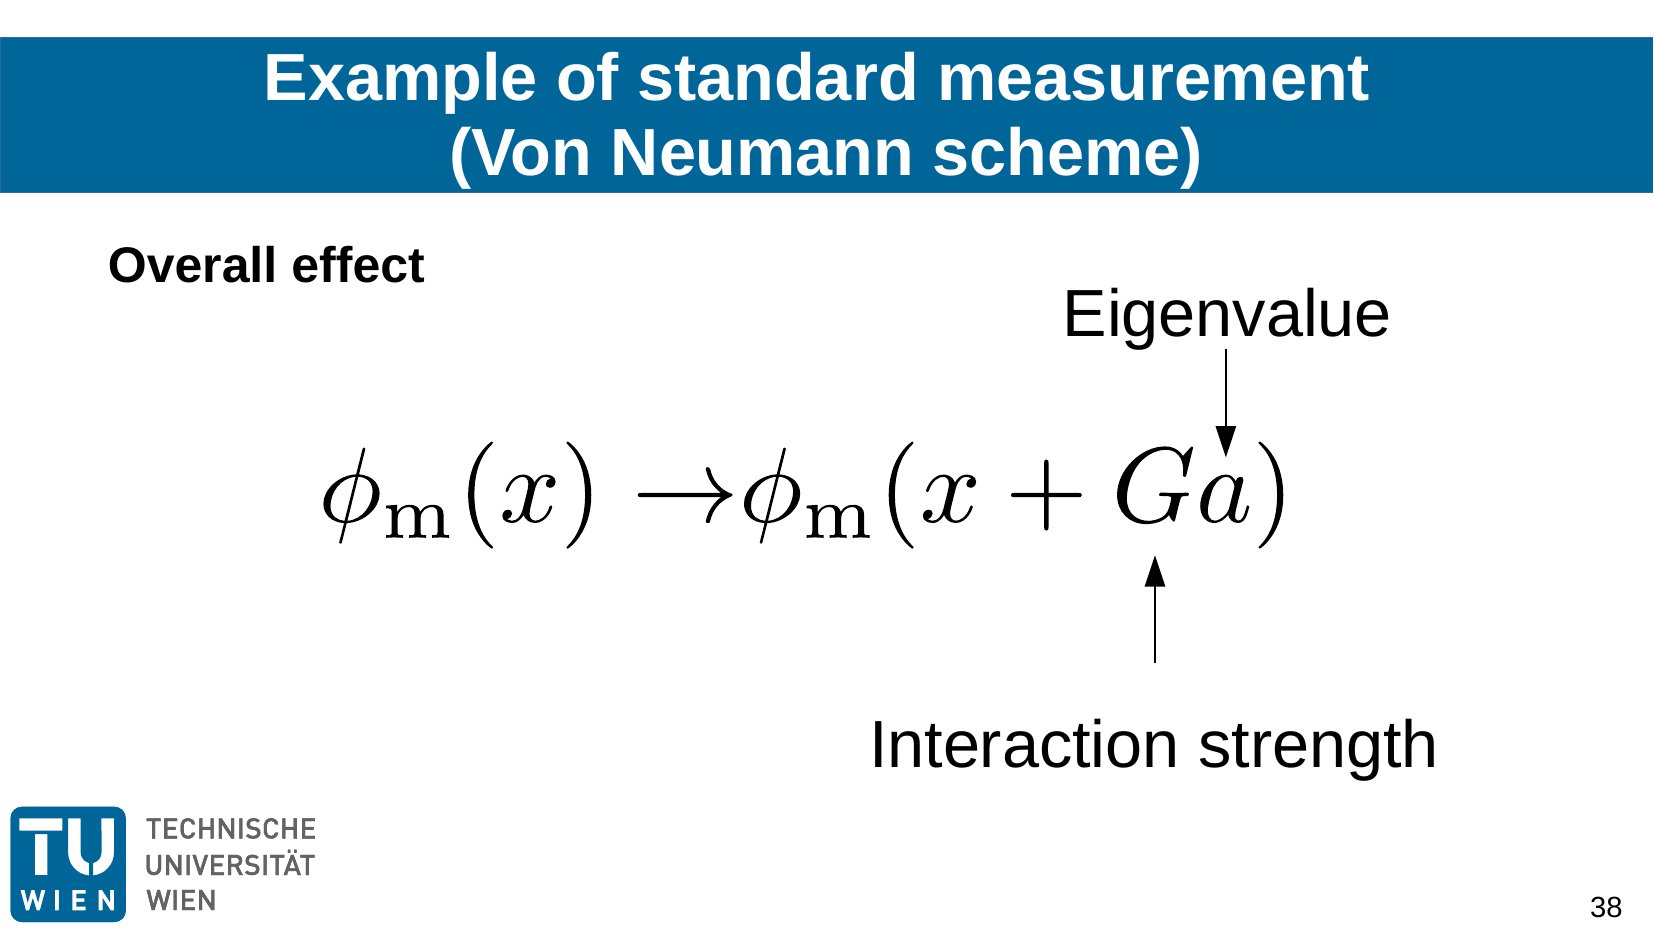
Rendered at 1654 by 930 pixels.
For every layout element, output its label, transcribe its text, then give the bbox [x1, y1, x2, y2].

title Example of standard measurement (Von Neumann scheme) [0, 37, 1653, 193]
picture [313, 420, 1306, 556]
text_box Eigenvalue [1047, 268, 1407, 359]
list Overall effect [107, 236, 1186, 311]
text_box Interaction strength [854, 699, 1455, 790]
